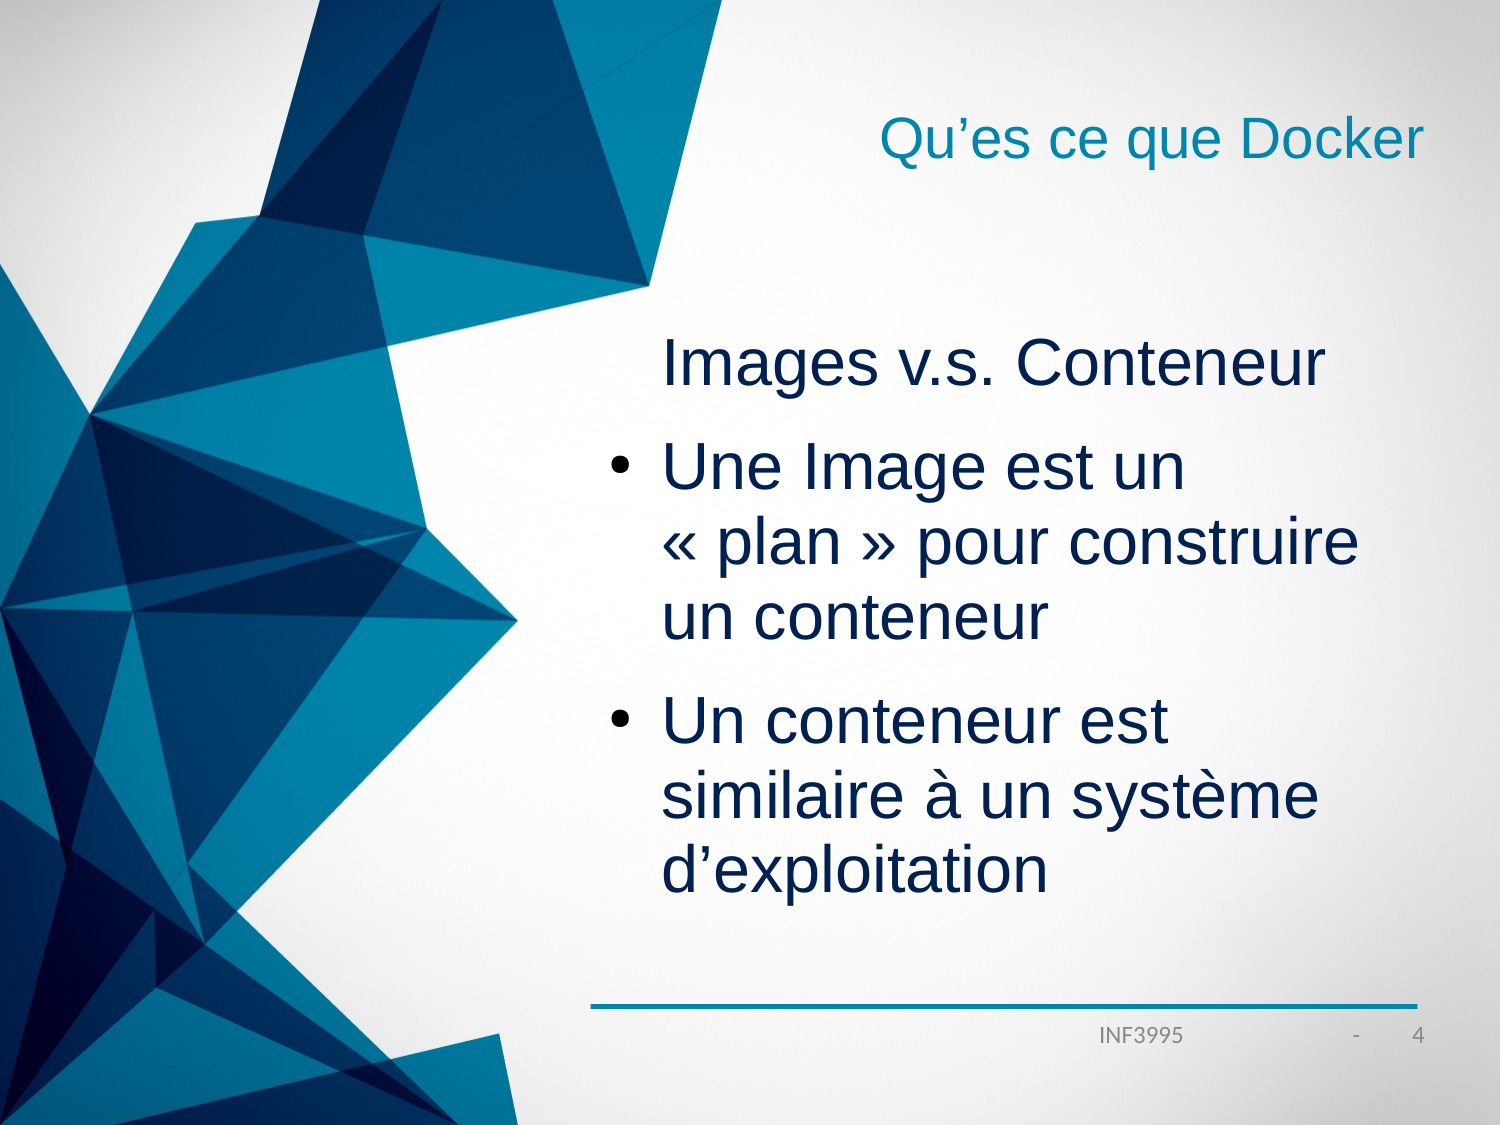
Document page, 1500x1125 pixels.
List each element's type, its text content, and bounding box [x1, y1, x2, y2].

list Images v.s. Conteneur Une Image est un « plan » pour construire un conteneur Un conteneur est similaire à un système d’exploitation [590, 324, 1425, 978]
picture [0, 0, 1500, 1125]
title Qu’es ce que Docker [708, 44, 1425, 233]
